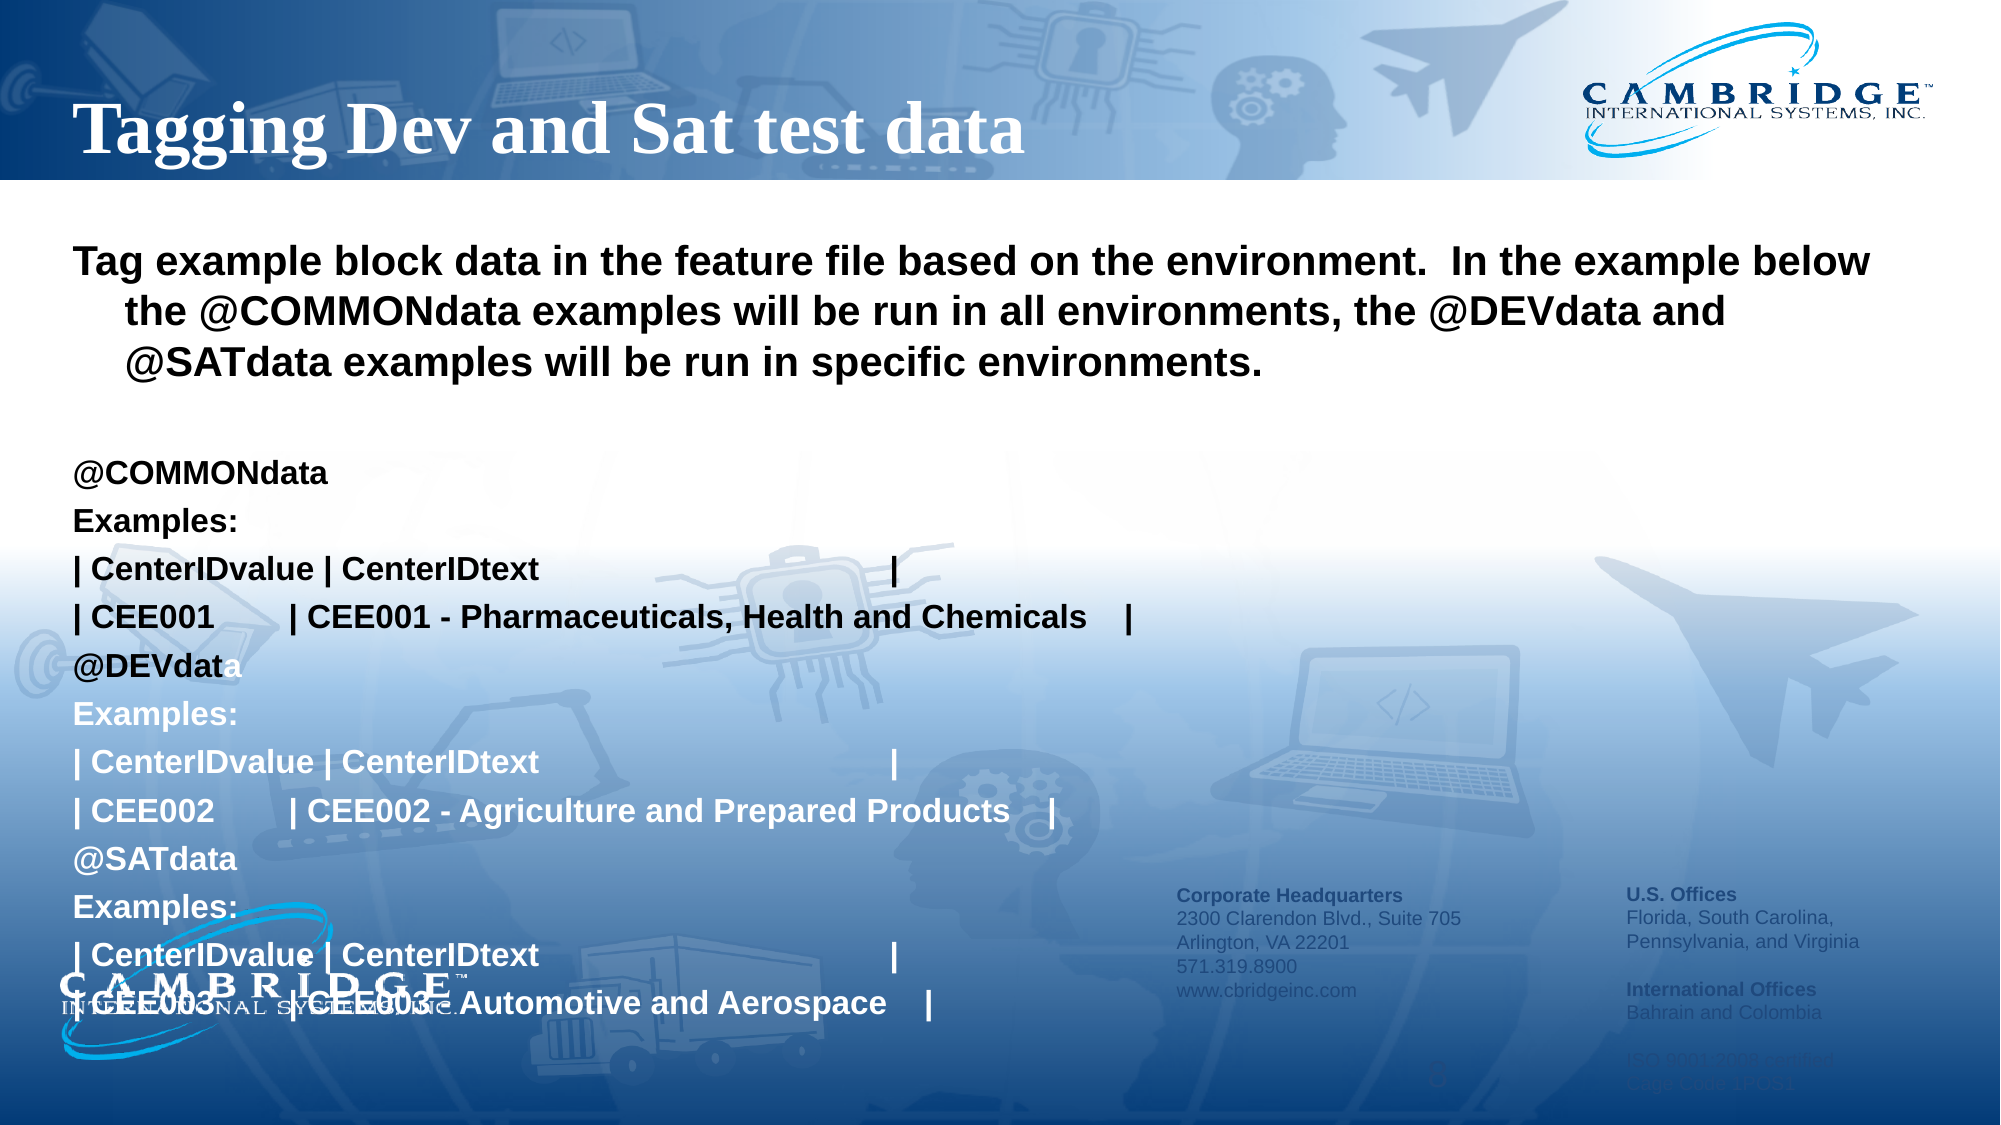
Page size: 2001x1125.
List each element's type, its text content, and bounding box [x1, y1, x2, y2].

picture [1755, 1010, 1760, 1018]
list Tag example block data in the feature file based on the environment. In the example below the @COMMONdata examples will be run in all environments, the @DEVdata and @SATdata examples will be run in specific environments. @COMMONdata Examples: | CenterIDvalue | CenterIDtext | | CEE001 | CEE001 - Pharmaceuticals, Health and Chemicals | @DEVdata Examples: | CenterIDvalue | CenterIDtext | | CEE002 | CEE002 - Agriculture and Prepared Products | @SATdata Examples: | CenterIDvalue | CenterIDtext | | CEE003 | CEE003 - Automotive and Aerospace | [57, 226, 1900, 1008]
picture [0, 451, 2000, 1125]
slide_number <number> [1412, 1042, 1863, 1103]
title Tagging Dev and Sat test data [57, 70, 1522, 226]
picture [0, 0, 1995, 180]
picture [1771, 1010, 1776, 1018]
